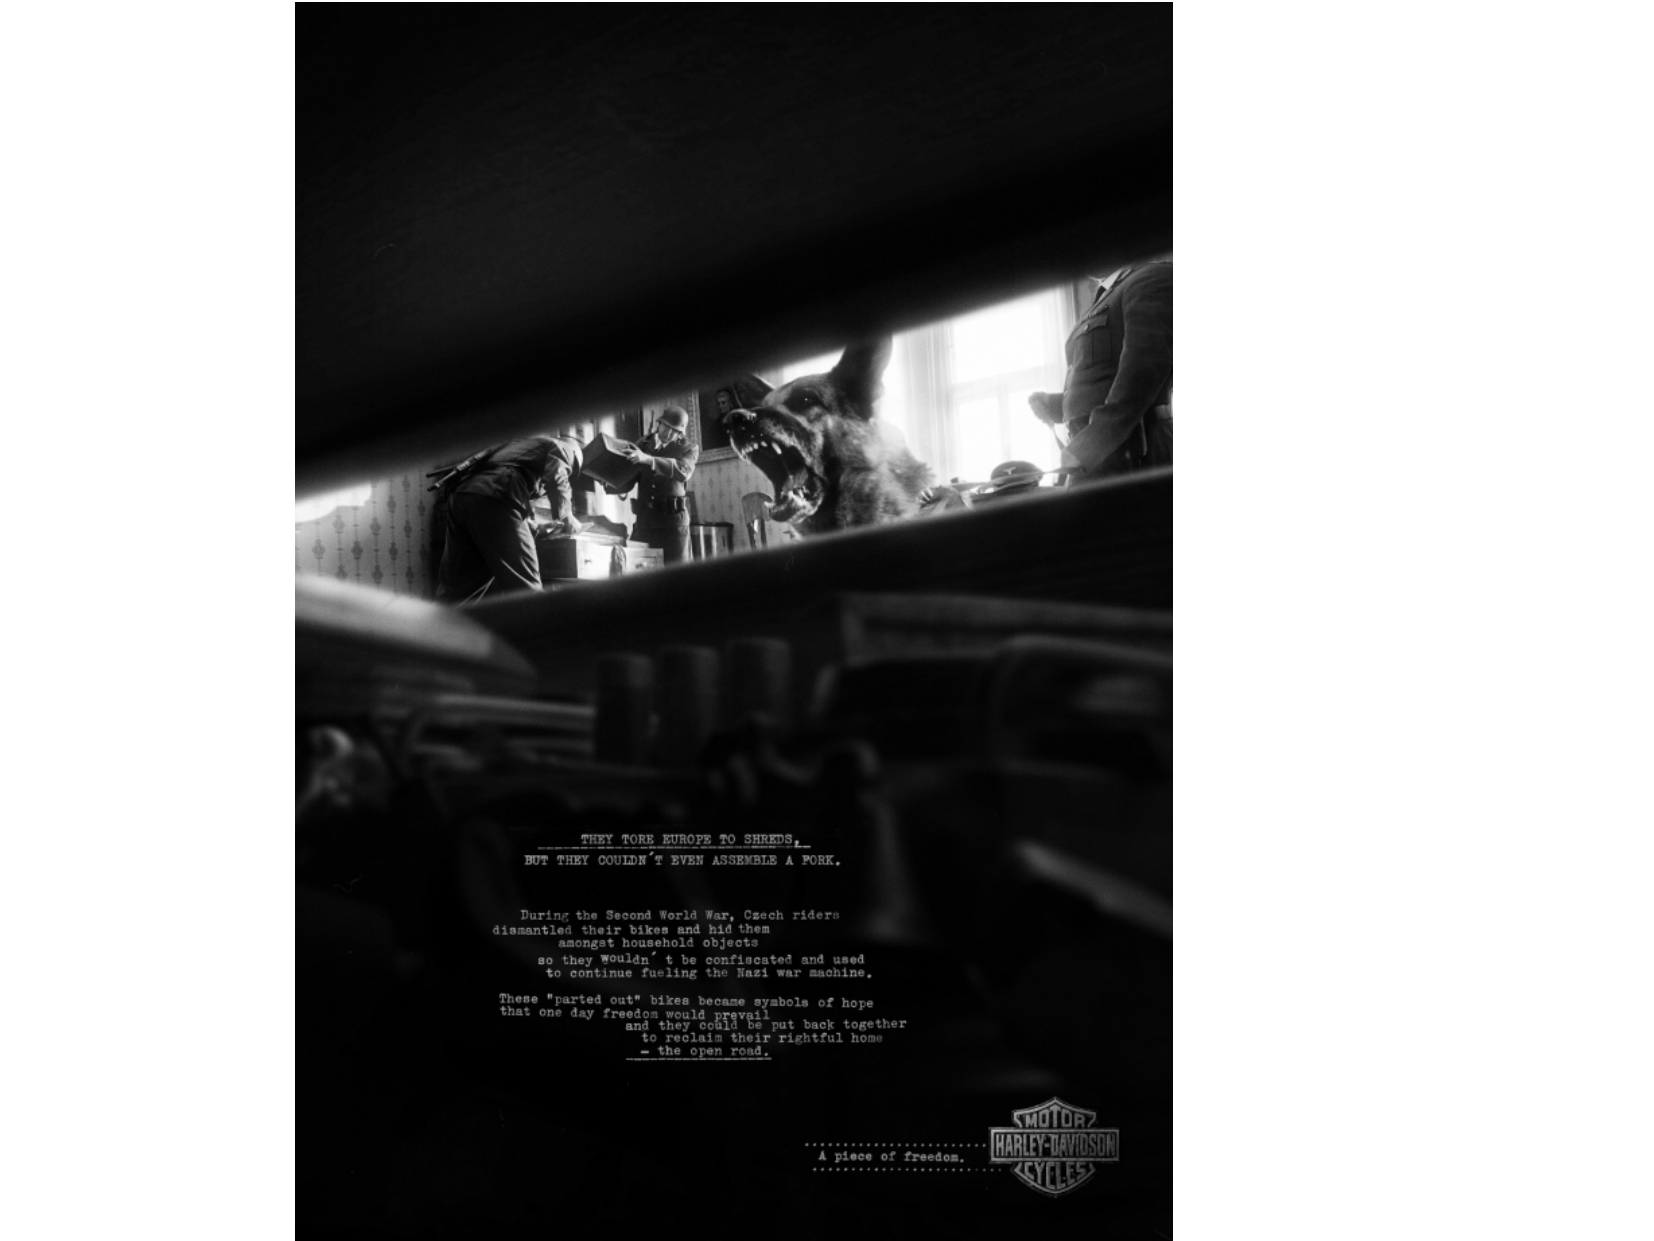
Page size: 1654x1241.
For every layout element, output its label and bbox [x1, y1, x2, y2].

picture [295, 2, 1173, 1241]
